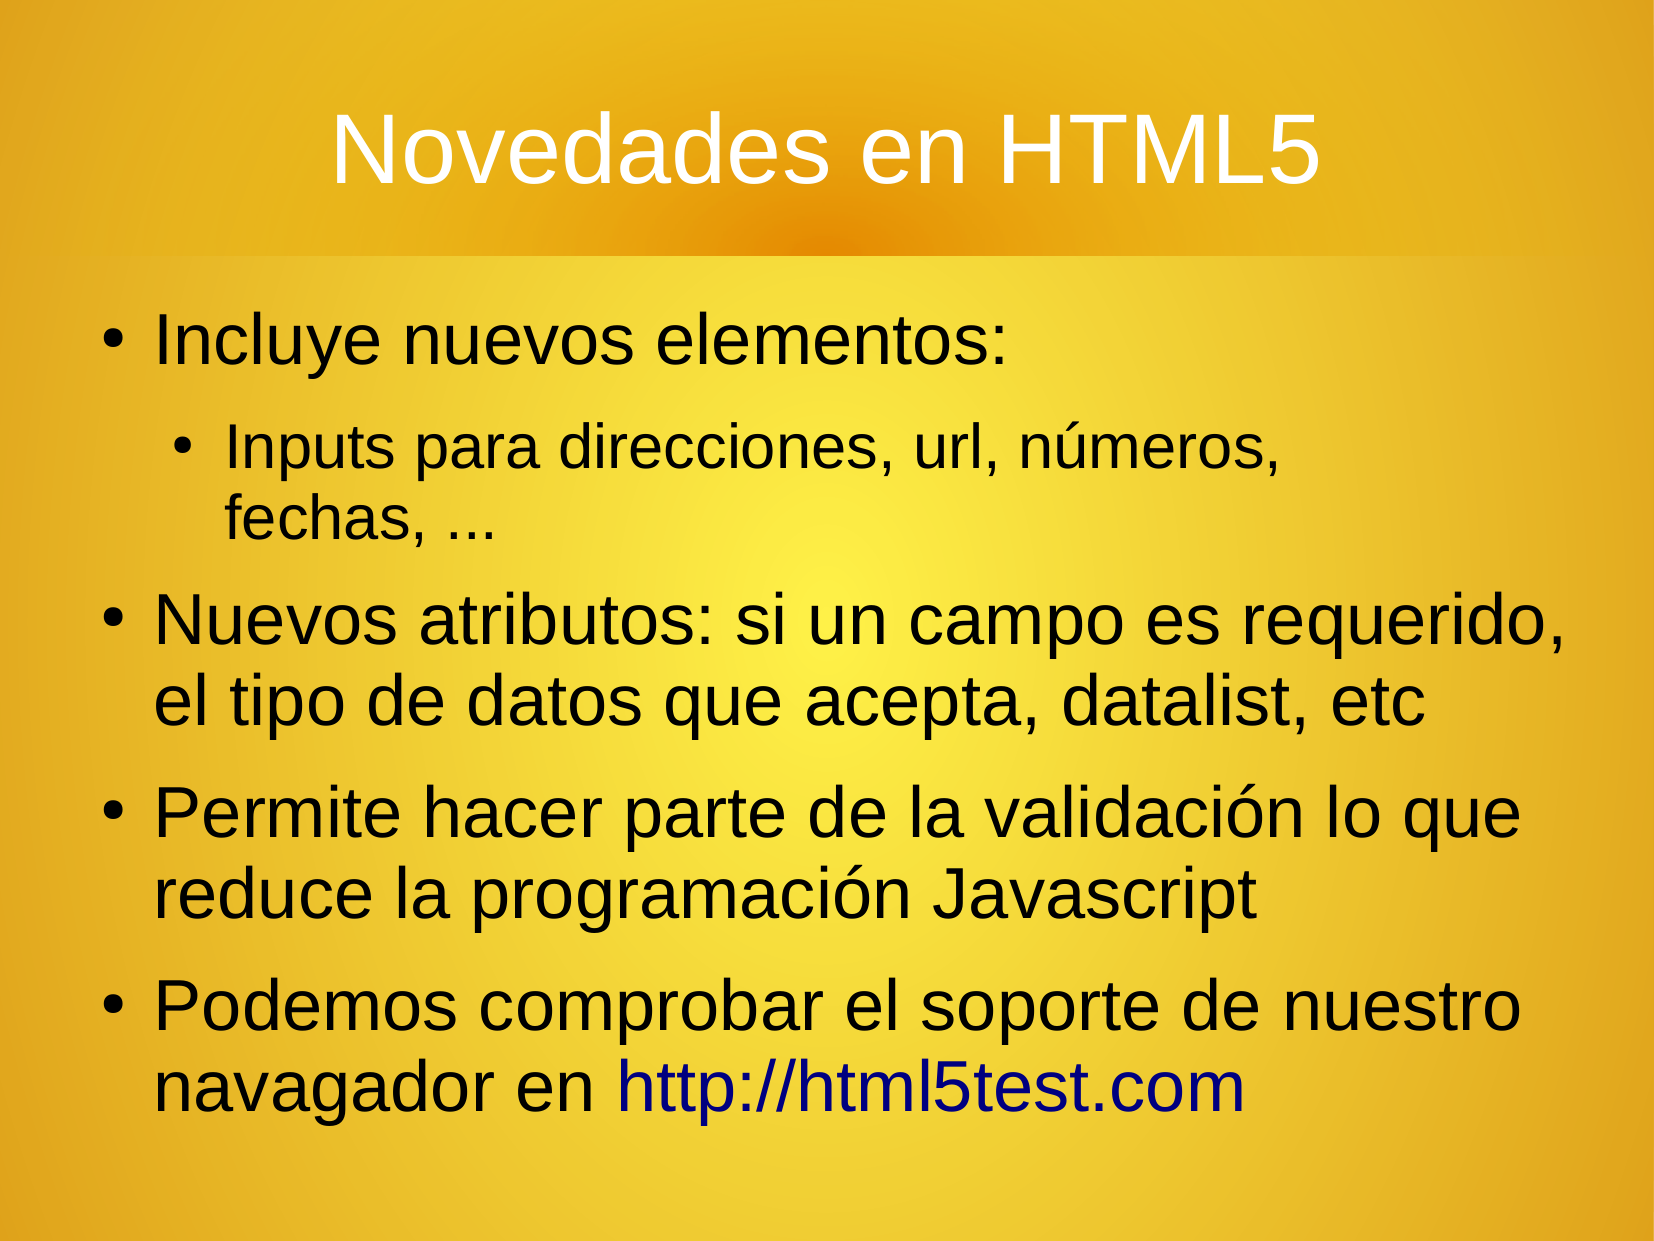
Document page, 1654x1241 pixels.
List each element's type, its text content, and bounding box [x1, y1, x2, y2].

title Novedades en HTML5 [82, 47, 1571, 252]
list Incluye nuevos elementos: Inputs para direcciones, url, números, fechas, ... Nuevos atributos: si un campo es requerido, el tipo de datos que acepta, datalist, etc Permite hacer parte de la validación lo que reduce la programación Javascript Podemos comprobar el soporte de nuestro navagador en http://html5test.com [82, 299, 1571, 1170]
